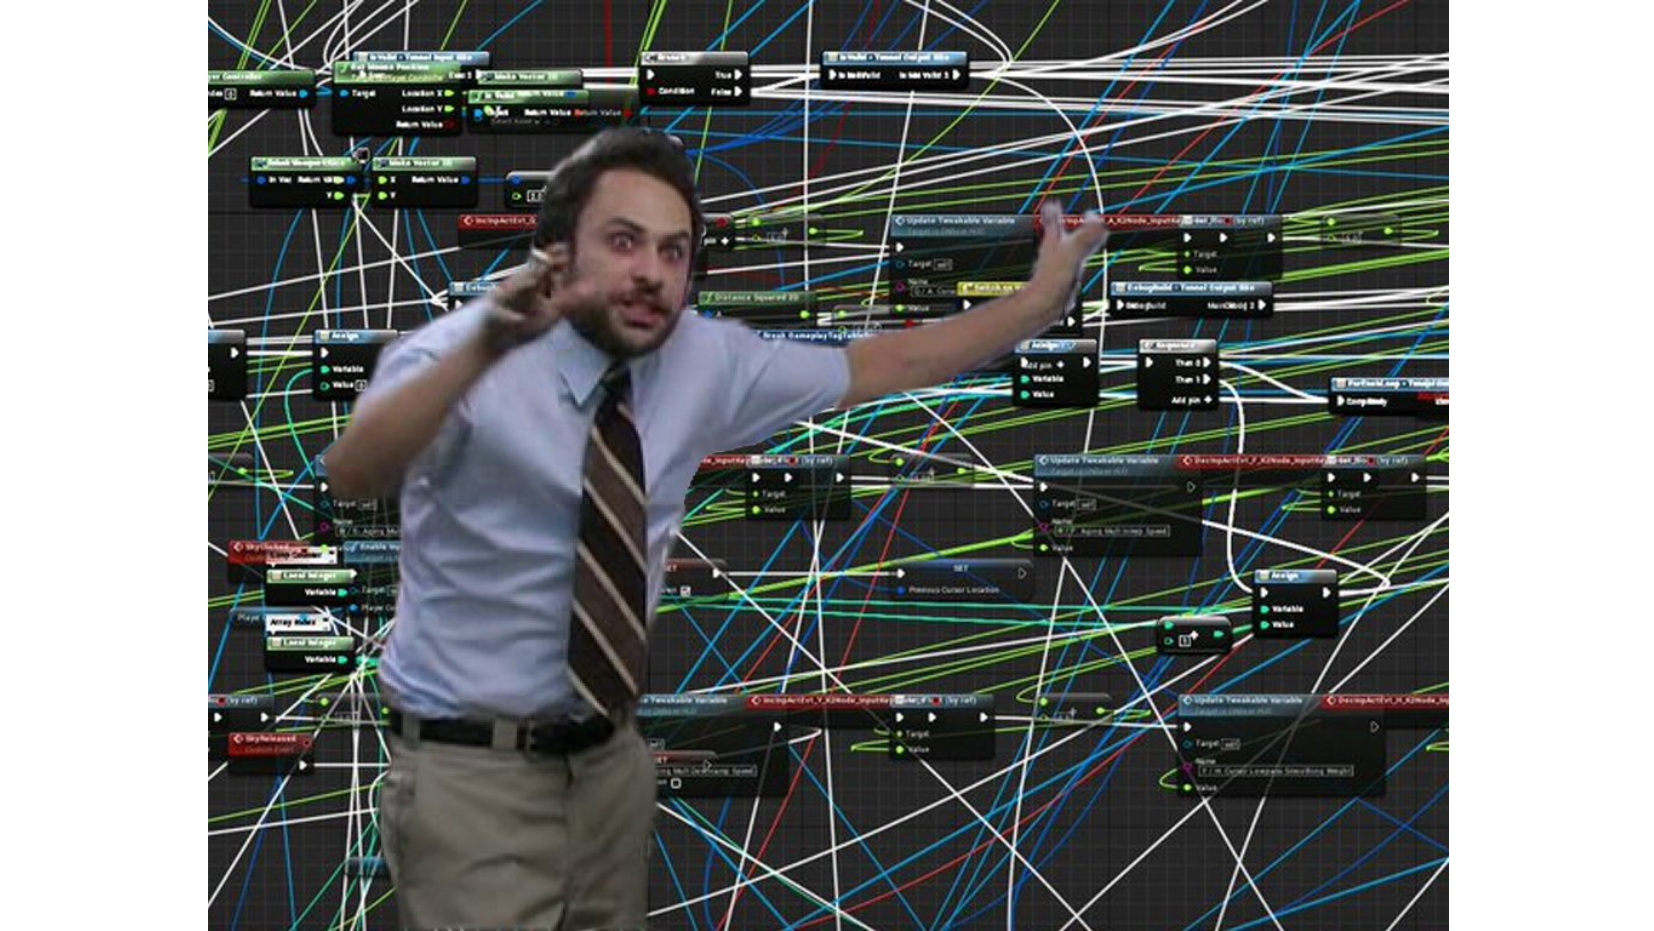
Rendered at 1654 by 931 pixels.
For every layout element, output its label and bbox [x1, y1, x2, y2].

picture [208, 0, 1449, 931]
